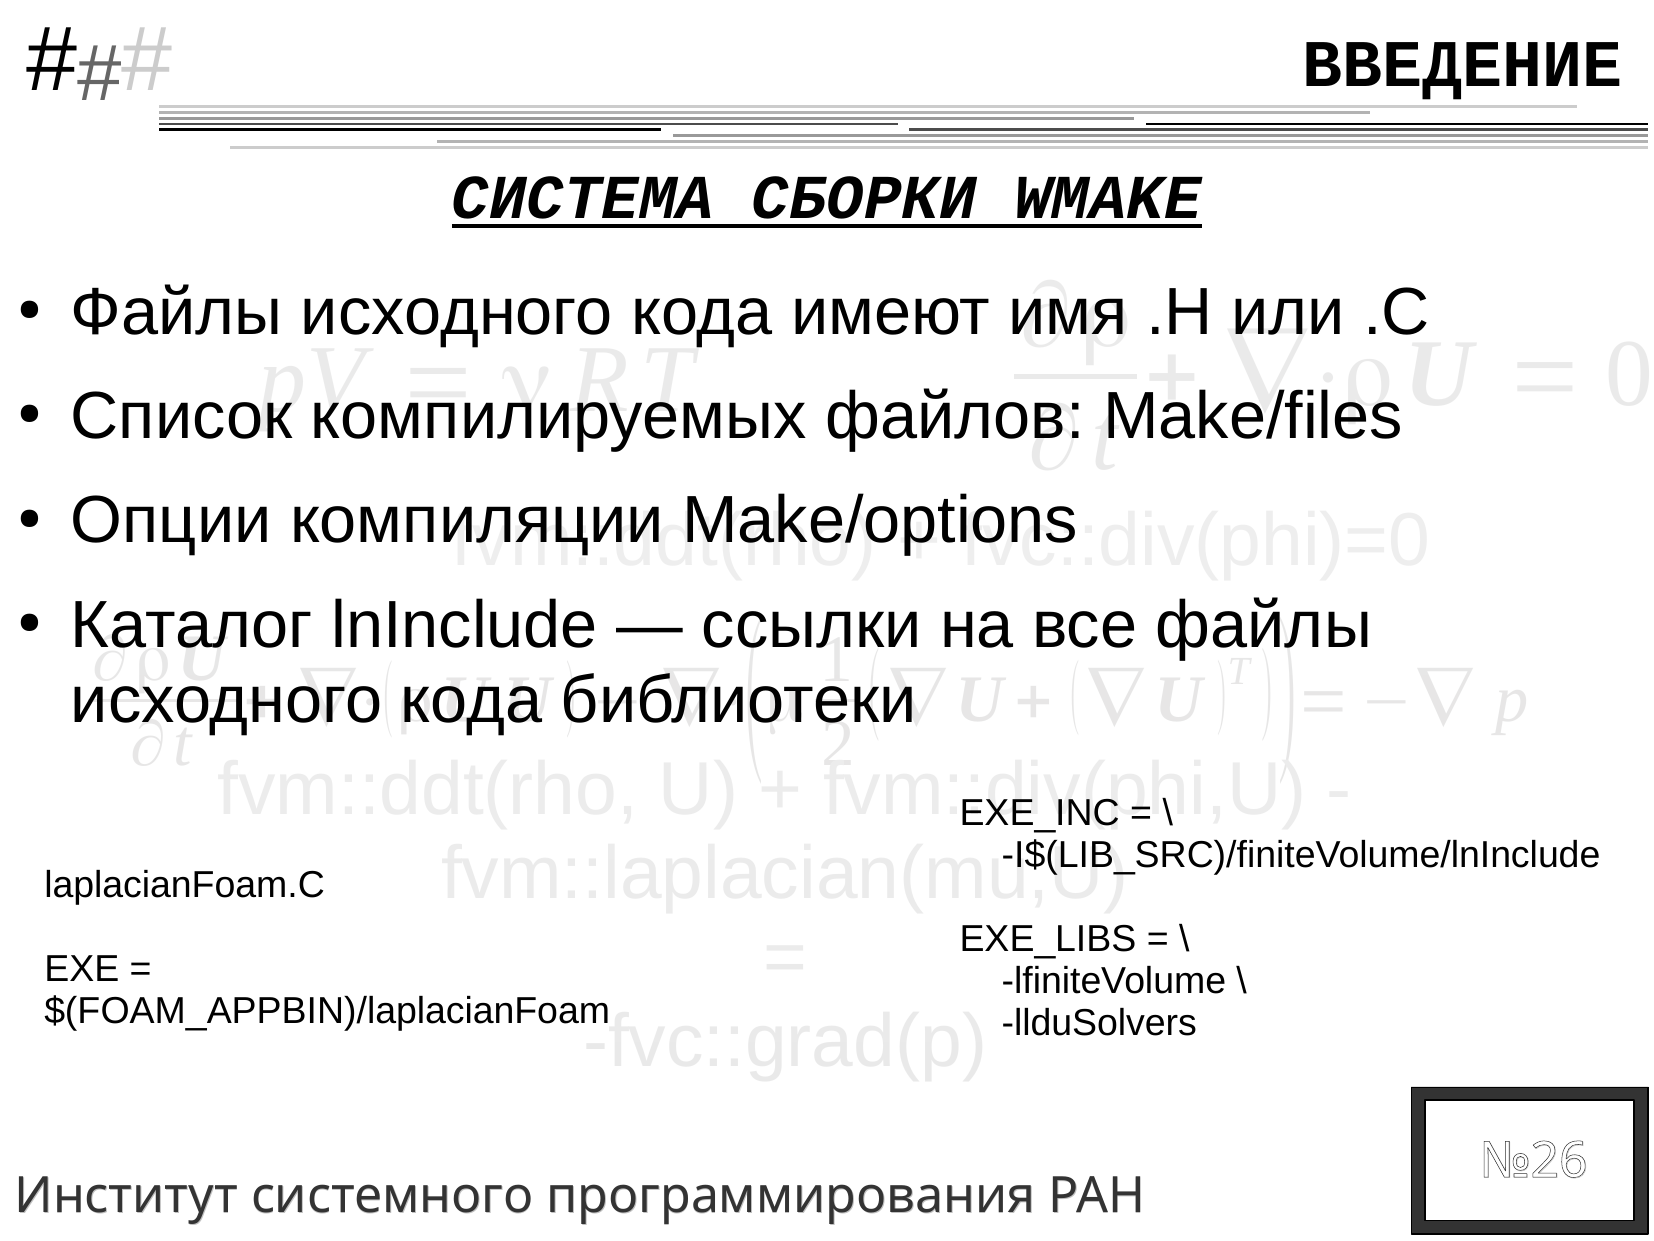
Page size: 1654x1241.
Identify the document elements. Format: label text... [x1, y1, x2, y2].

title СИСТЕМА СБОРКИ WMAKE [0, 147, 1654, 257]
text_box laplacianFoam.C EXE = $(FOAM_APPBIN)/laplacianFoam [29, 856, 743, 998]
text_box EXE_INC = \ -I$(LIB_SRC)/finiteVolume/lnInclude EXE_LIBS = \ -lfiniteVolume \ -llduSolvers [944, 784, 1616, 1052]
list Файлы исходного кода имеют имя .H или .C Список компилируемых файлов: Make/files Опции компиляции Make/options Каталог lnInclude — ссылки на все файлы исходного кода библиотеки [0, 274, 1654, 1093]
